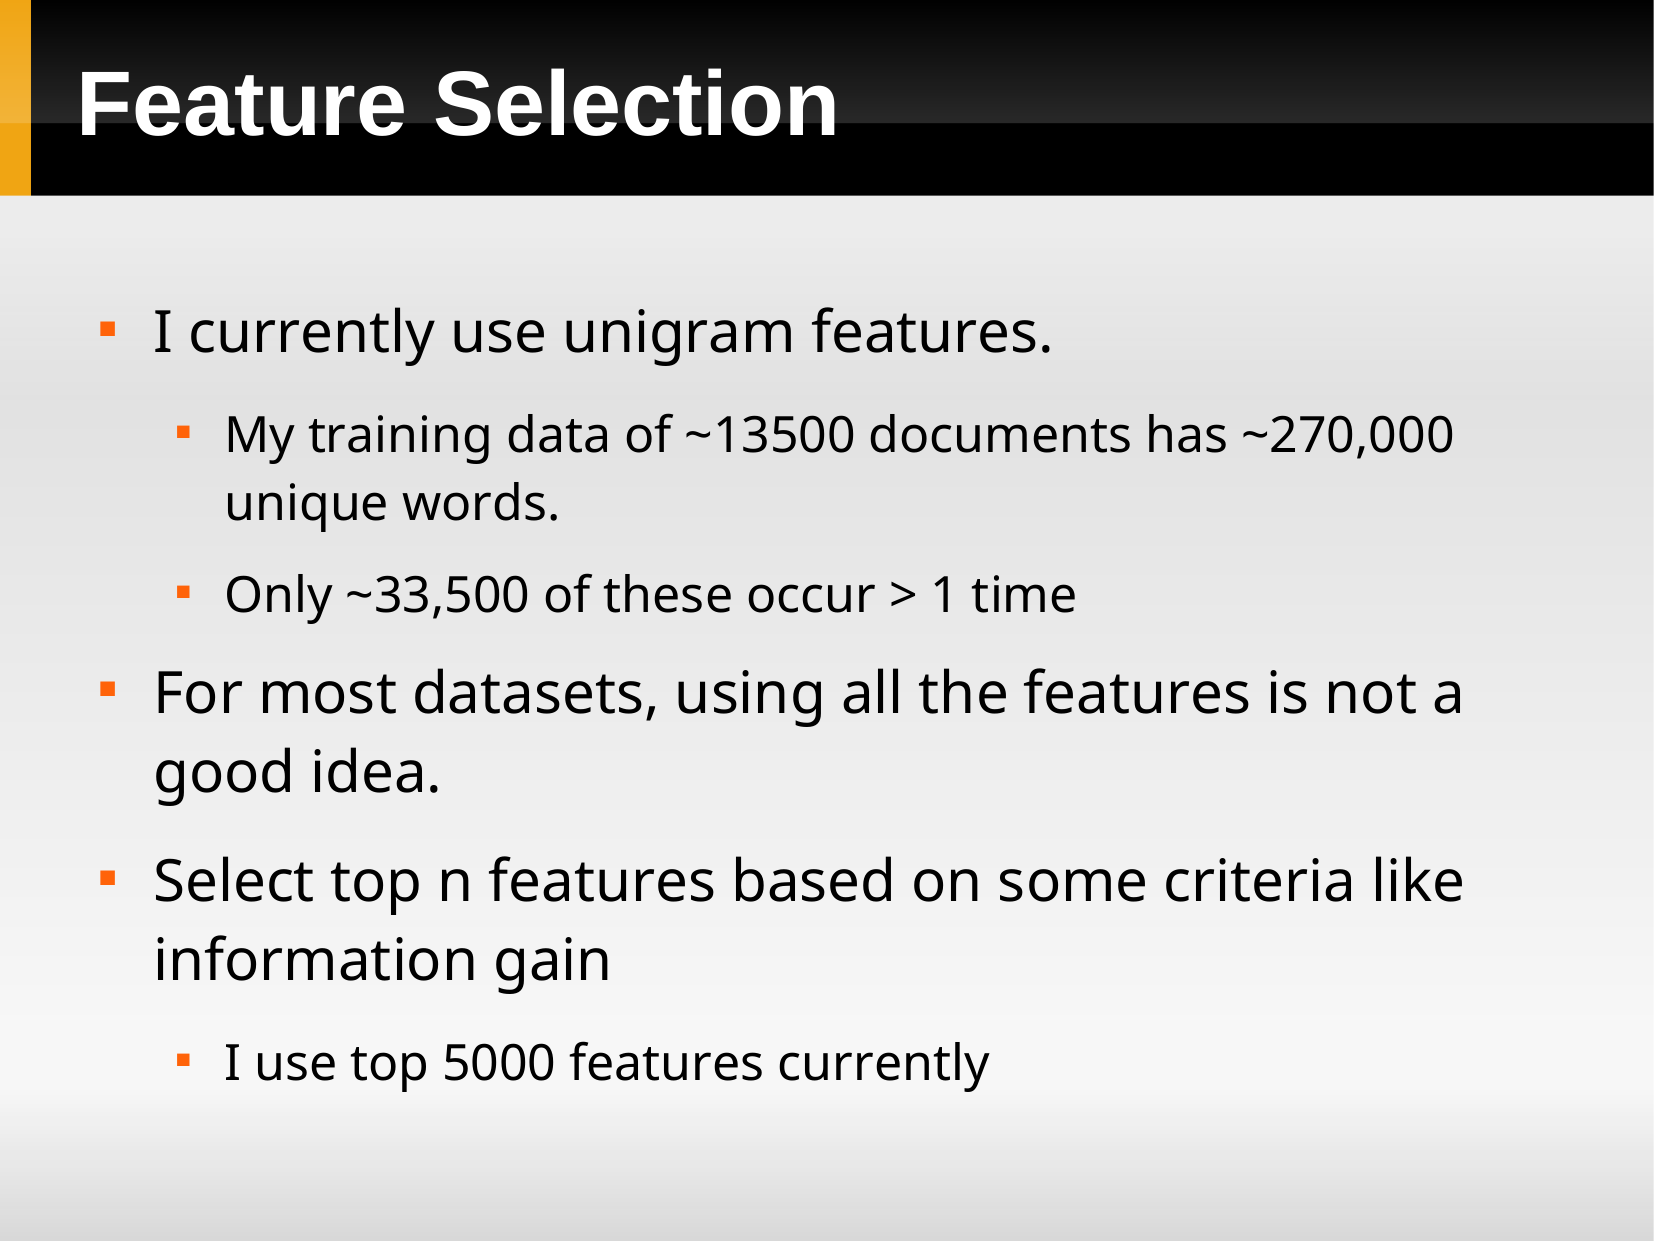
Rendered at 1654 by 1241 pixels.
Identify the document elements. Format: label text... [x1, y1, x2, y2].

title Feature Selection [76, 7, 1565, 200]
picture [0, 0, 1654, 1241]
list I currently use unigram features. My training data of ~13500 documents has ~270,000 unique words. Only ~33,500 of these occur > 1 time For most datasets, using all the features is not a good idea. Select top n features based on some criteria like information gain I use top 5000 features currently [82, 290, 1571, 1094]
